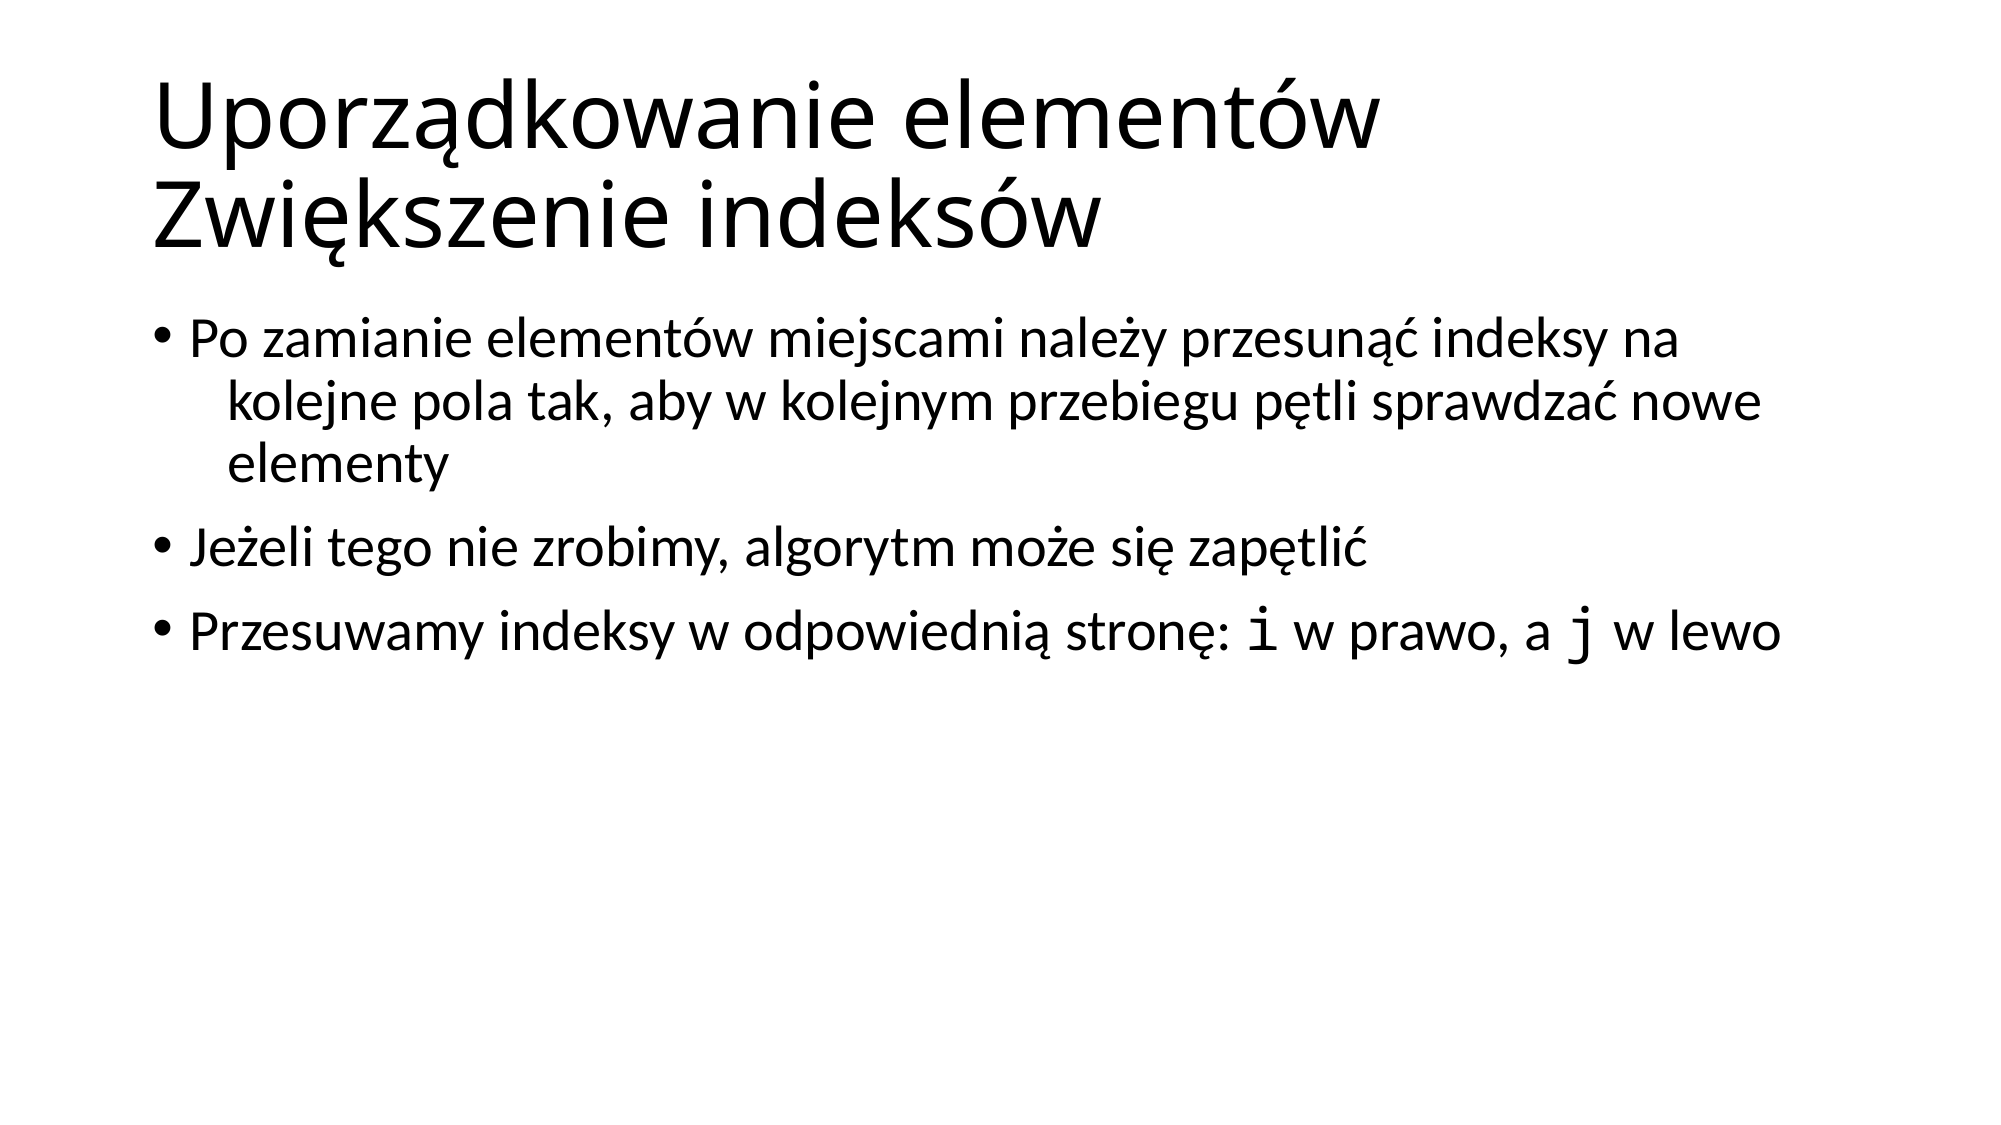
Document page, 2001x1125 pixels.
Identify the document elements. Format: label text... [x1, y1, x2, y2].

title Uporządkowanie elementów Zwiększenie indeksów [137, 59, 1863, 278]
list Po zamianie elementów miejscami należy przesunąć indeksy na kolejne pola tak, aby w kolejnym przebiegu pętli sprawdzać nowe elementy Jeżeli tego nie zrobimy, algorytm może się zapętlić Przesuwamy indeksy w odpowiednią stronę: i w prawo, a j w lewo [137, 299, 1863, 1014]
